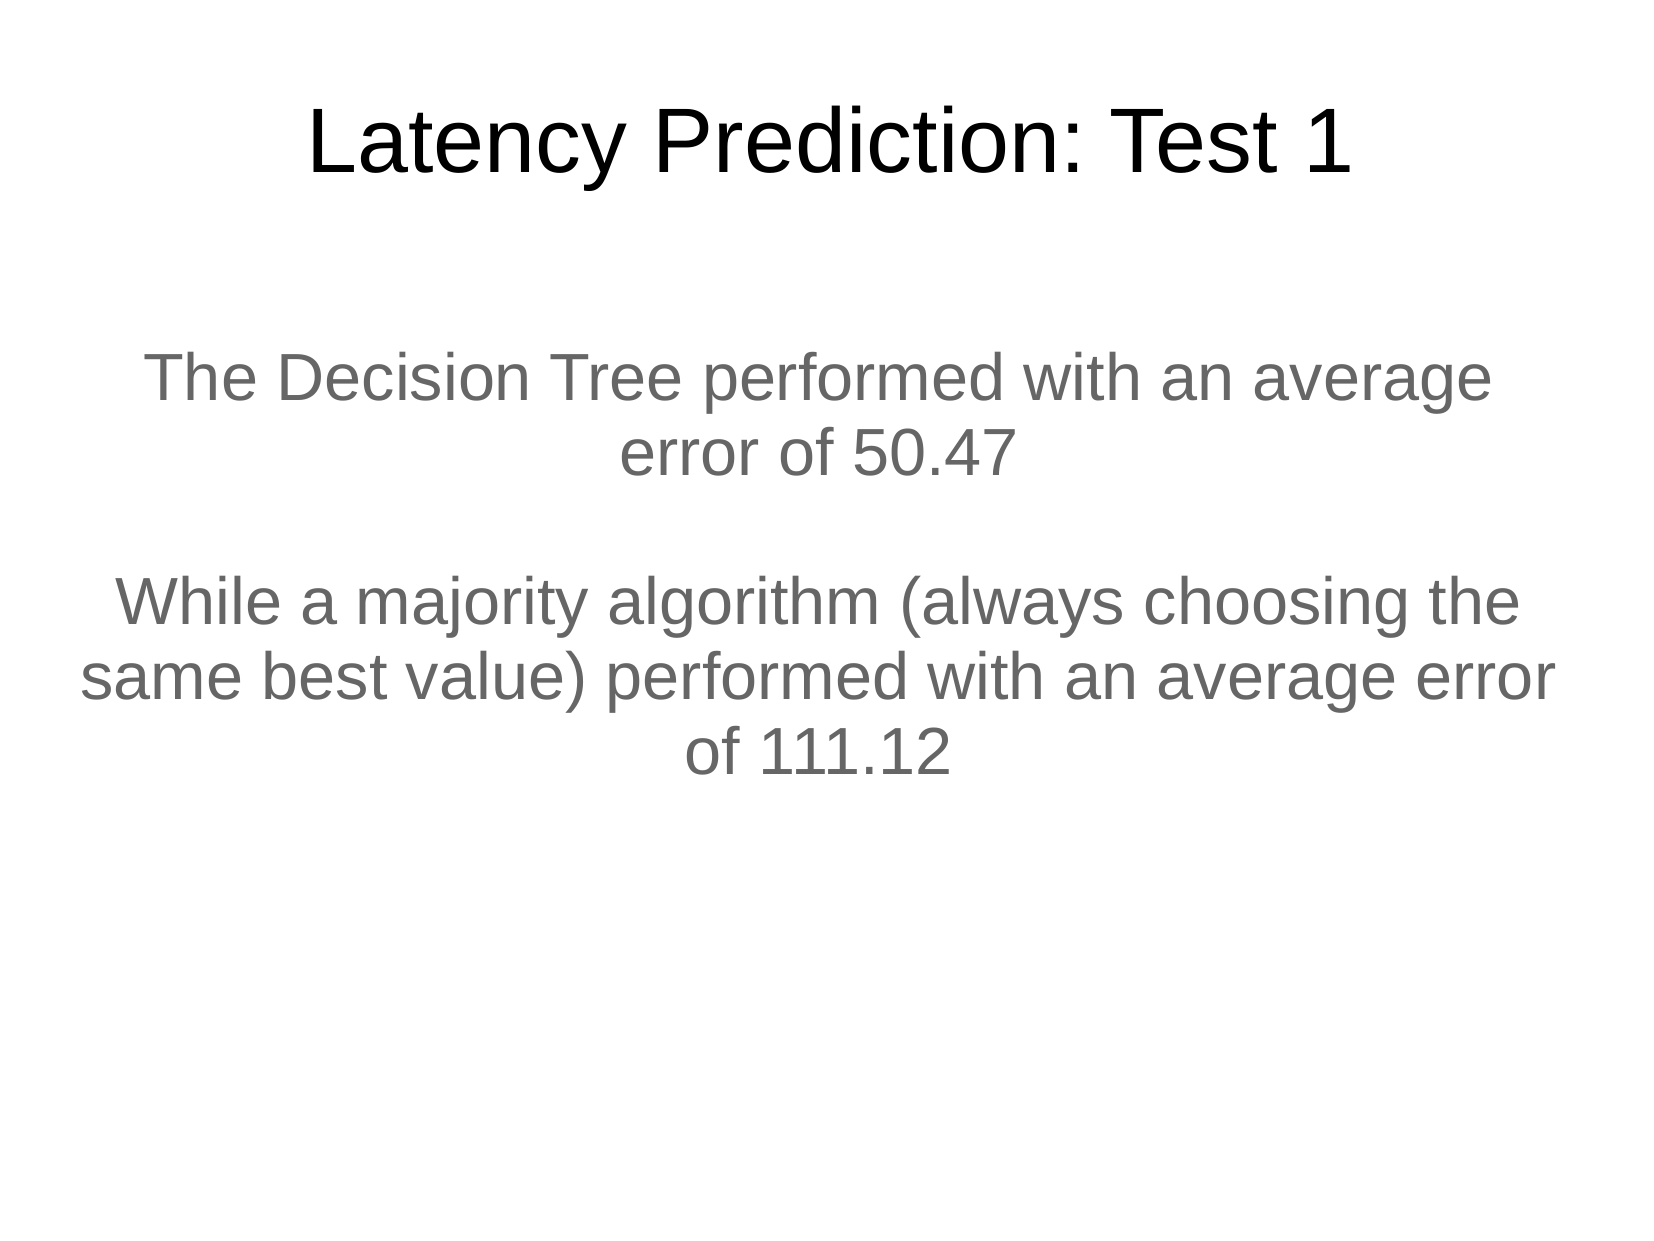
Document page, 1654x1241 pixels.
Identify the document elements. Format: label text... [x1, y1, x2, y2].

text_box The Decision Tree performed with an average error of 50.47 While a majority algorithm (always choosing the same best value) performed with an average error of 111.12 [75, 266, 1564, 938]
title Latency Prediction: Test 1 [86, 37, 1576, 245]
